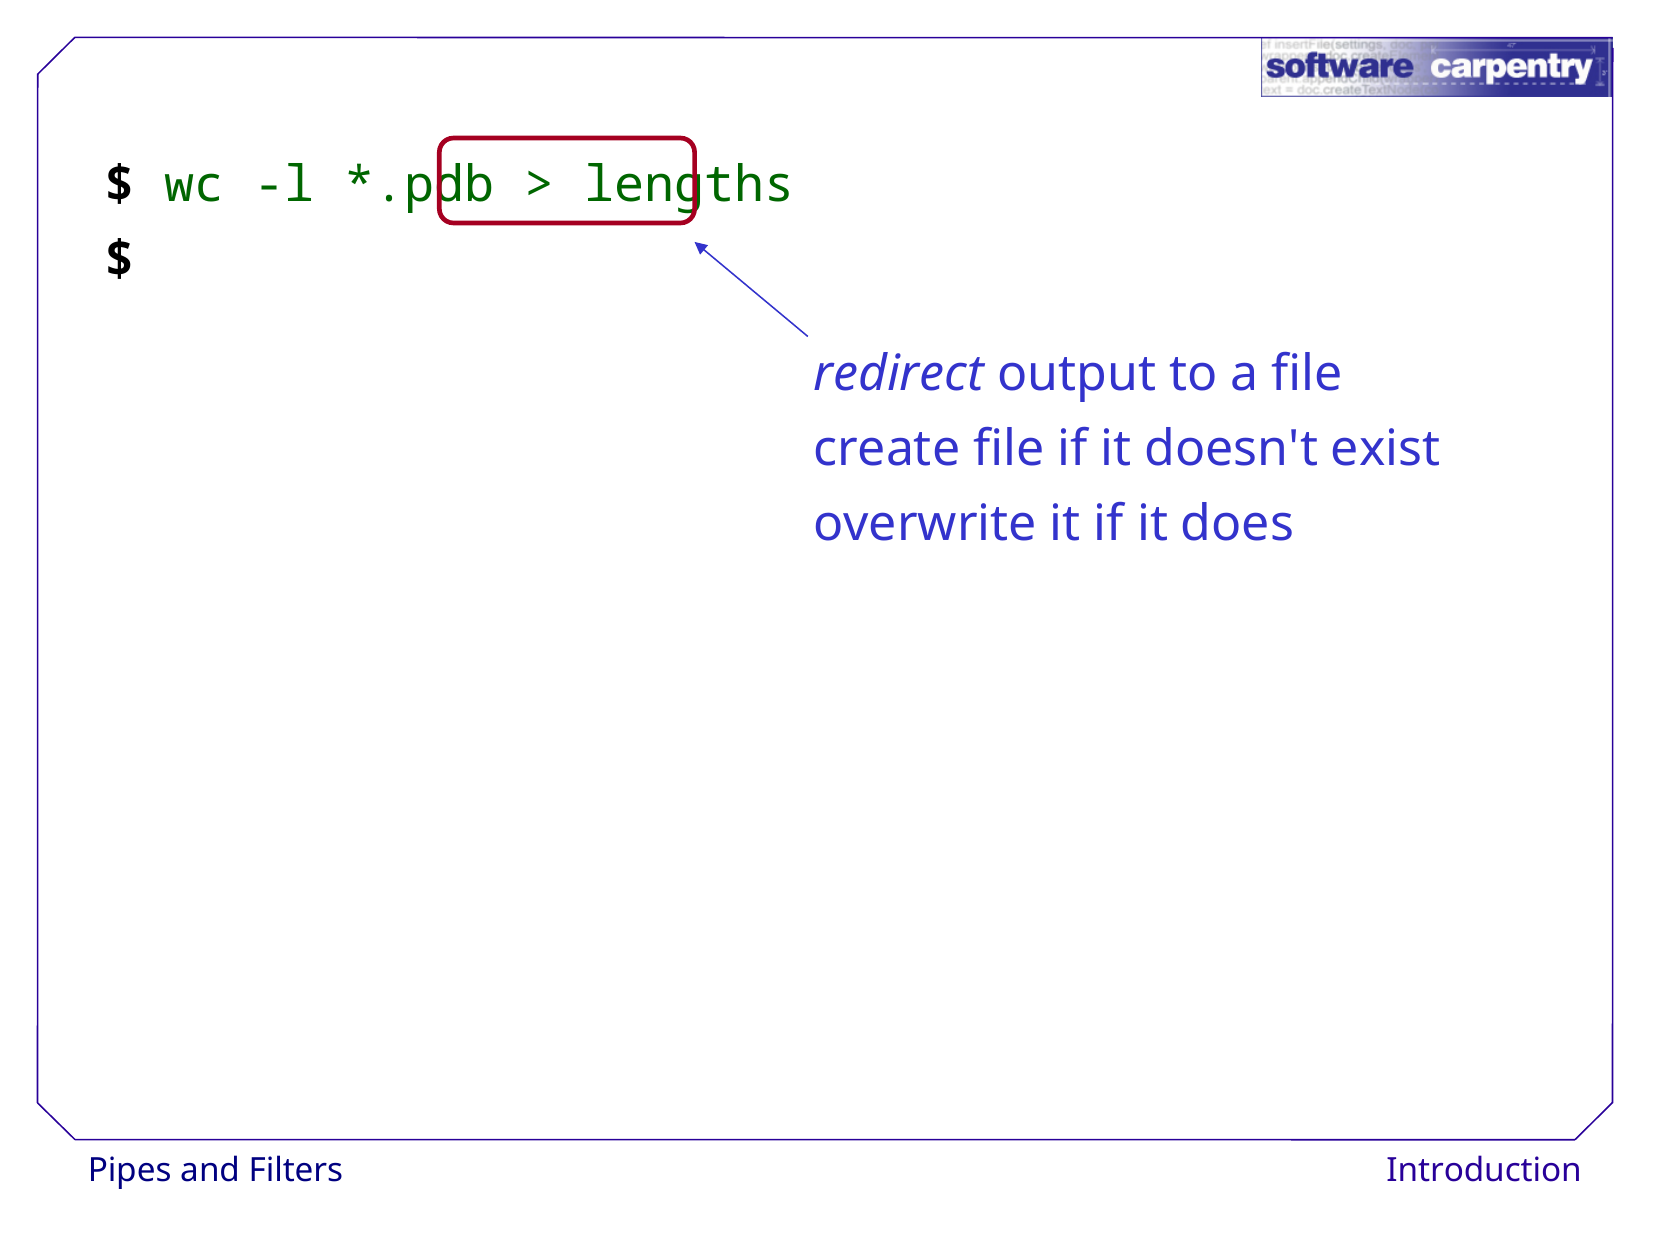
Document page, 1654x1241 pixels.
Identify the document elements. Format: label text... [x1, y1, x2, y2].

text_box $ wc -l *.pdb > lengths $ [89, 128, 1512, 1131]
text_box redirect output to a file create file if it doesn't exist overwrite it if it does [798, 317, 1584, 649]
picture [1261, 39, 1613, 97]
